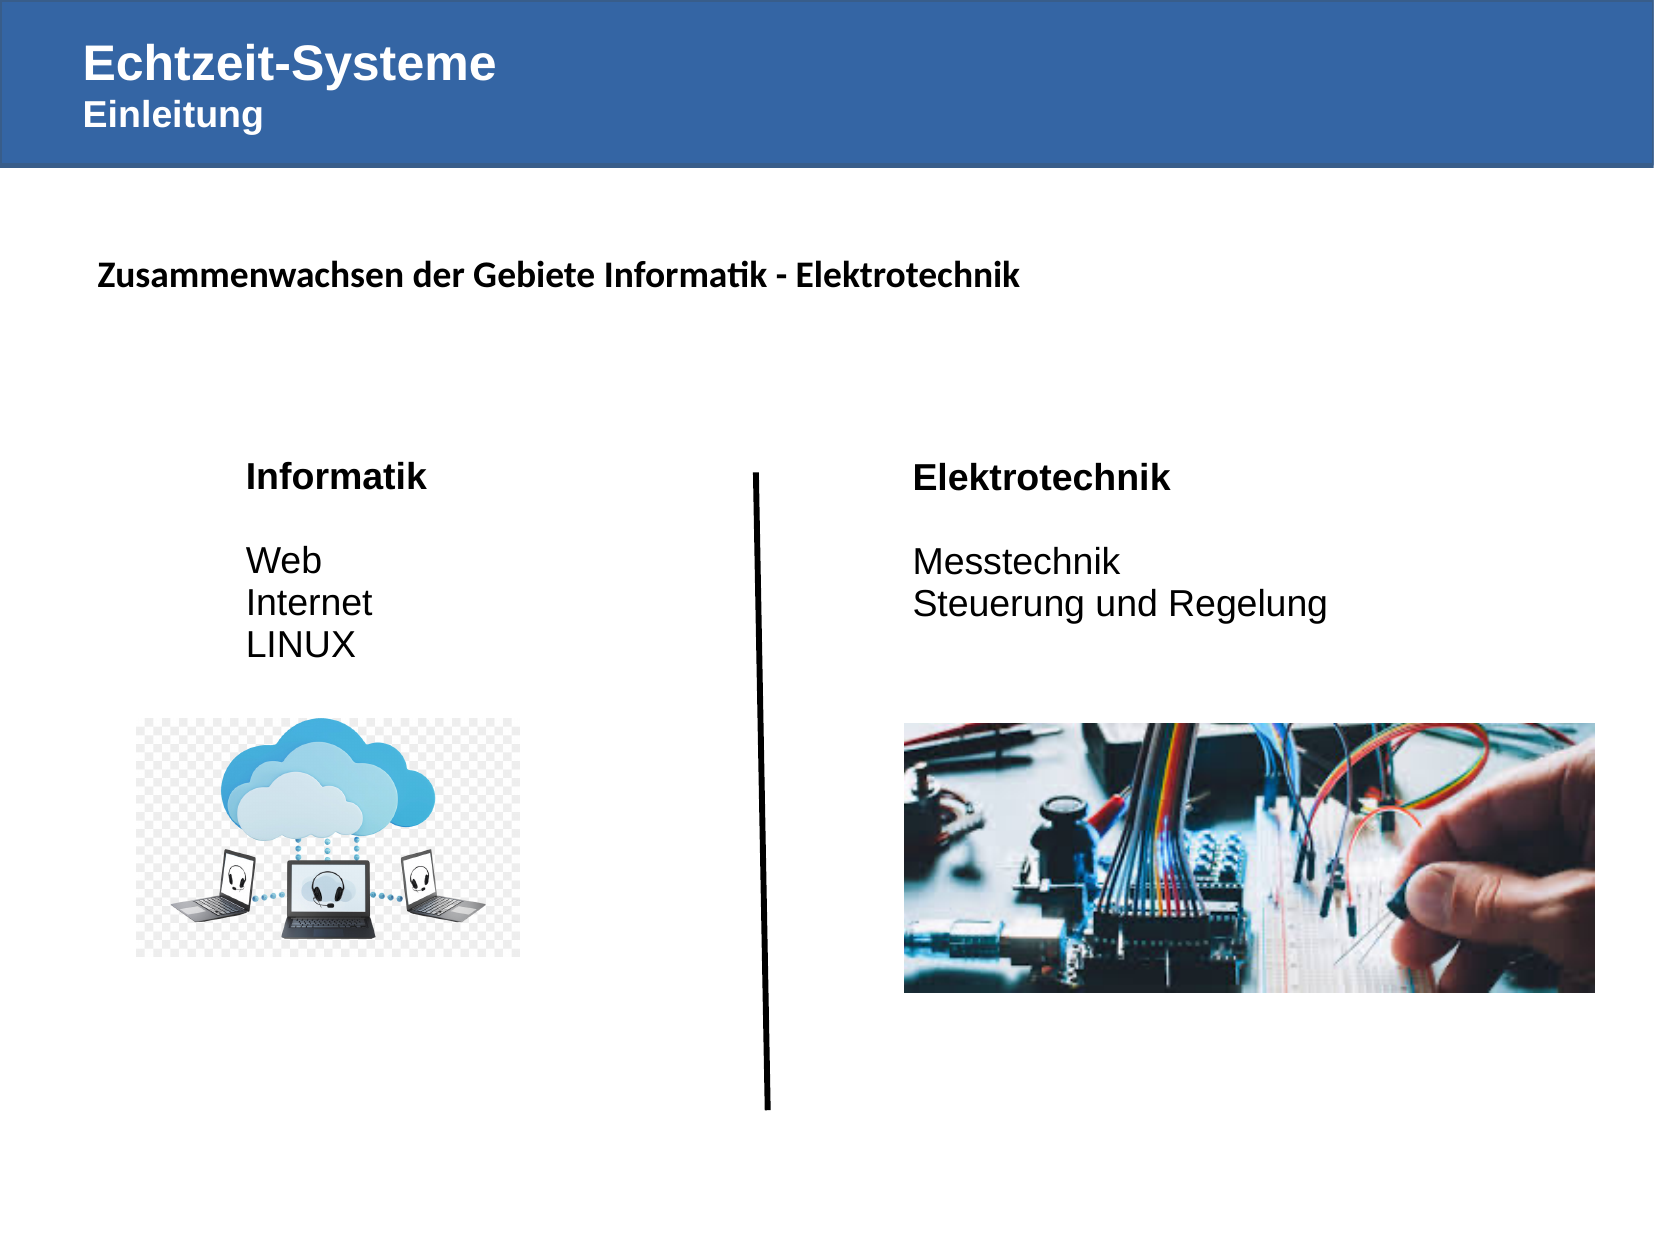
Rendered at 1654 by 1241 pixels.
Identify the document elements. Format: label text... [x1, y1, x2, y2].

title Echtzeit-Systeme Einleitung [82, 29, 1571, 136]
text_box Elektrotechnik Messtechnik Steuerung und Regelung [897, 448, 1418, 716]
picture [904, 723, 1595, 993]
picture [136, 718, 520, 957]
text_box Zusammenwachsen der Gebiete Informatik - Elektrotechnik [83, 242, 1157, 392]
text_box Informatik Web Internet LINUX [231, 448, 544, 716]
